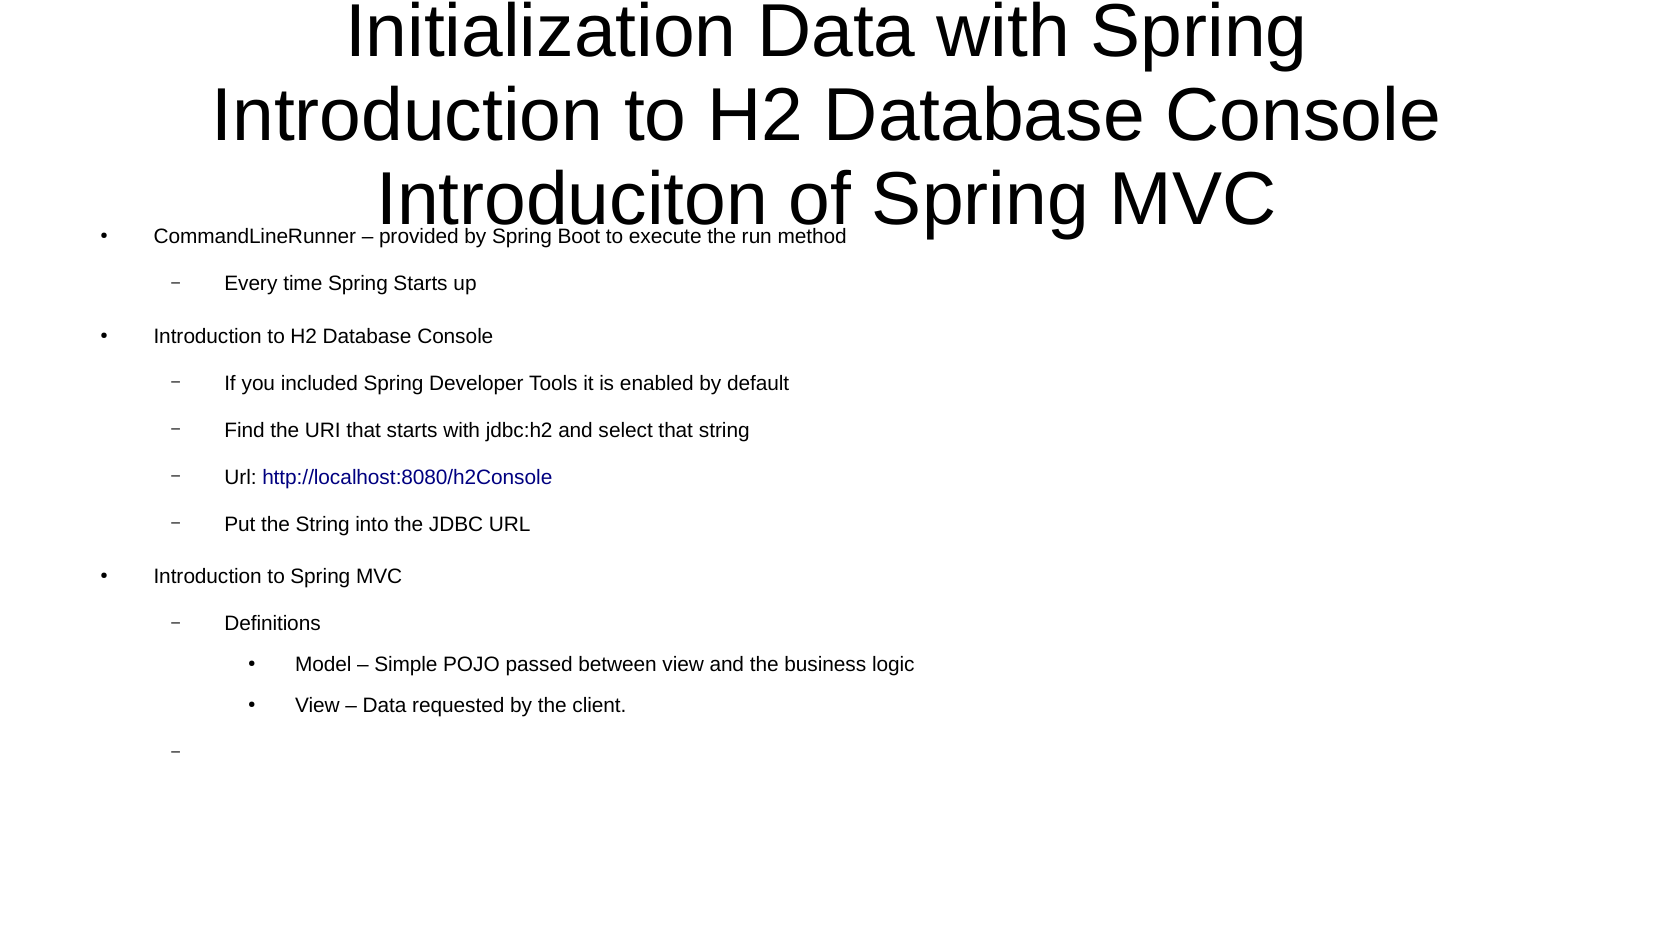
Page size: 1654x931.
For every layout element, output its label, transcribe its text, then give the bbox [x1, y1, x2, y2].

title Initialization Data with Spring Introduction to H2 Database Console Introduciton of Spring MVC [82, 0, 1571, 225]
list CommandLineRunner – provided by Spring Boot to execute the run method Every time Spring Starts up Introduction to H2 Database Console If you included Spring Developer Tools it is enabled by default Find the URI that starts with jdbc:h2 and select that string Url: http://localhost:8080/h2Console Put the String into the JDBC URL Introduction to Spring MVC Definitions Model – Simple POJO passed between view and the business logic View – Data requested by the client. [82, 225, 1613, 908]
